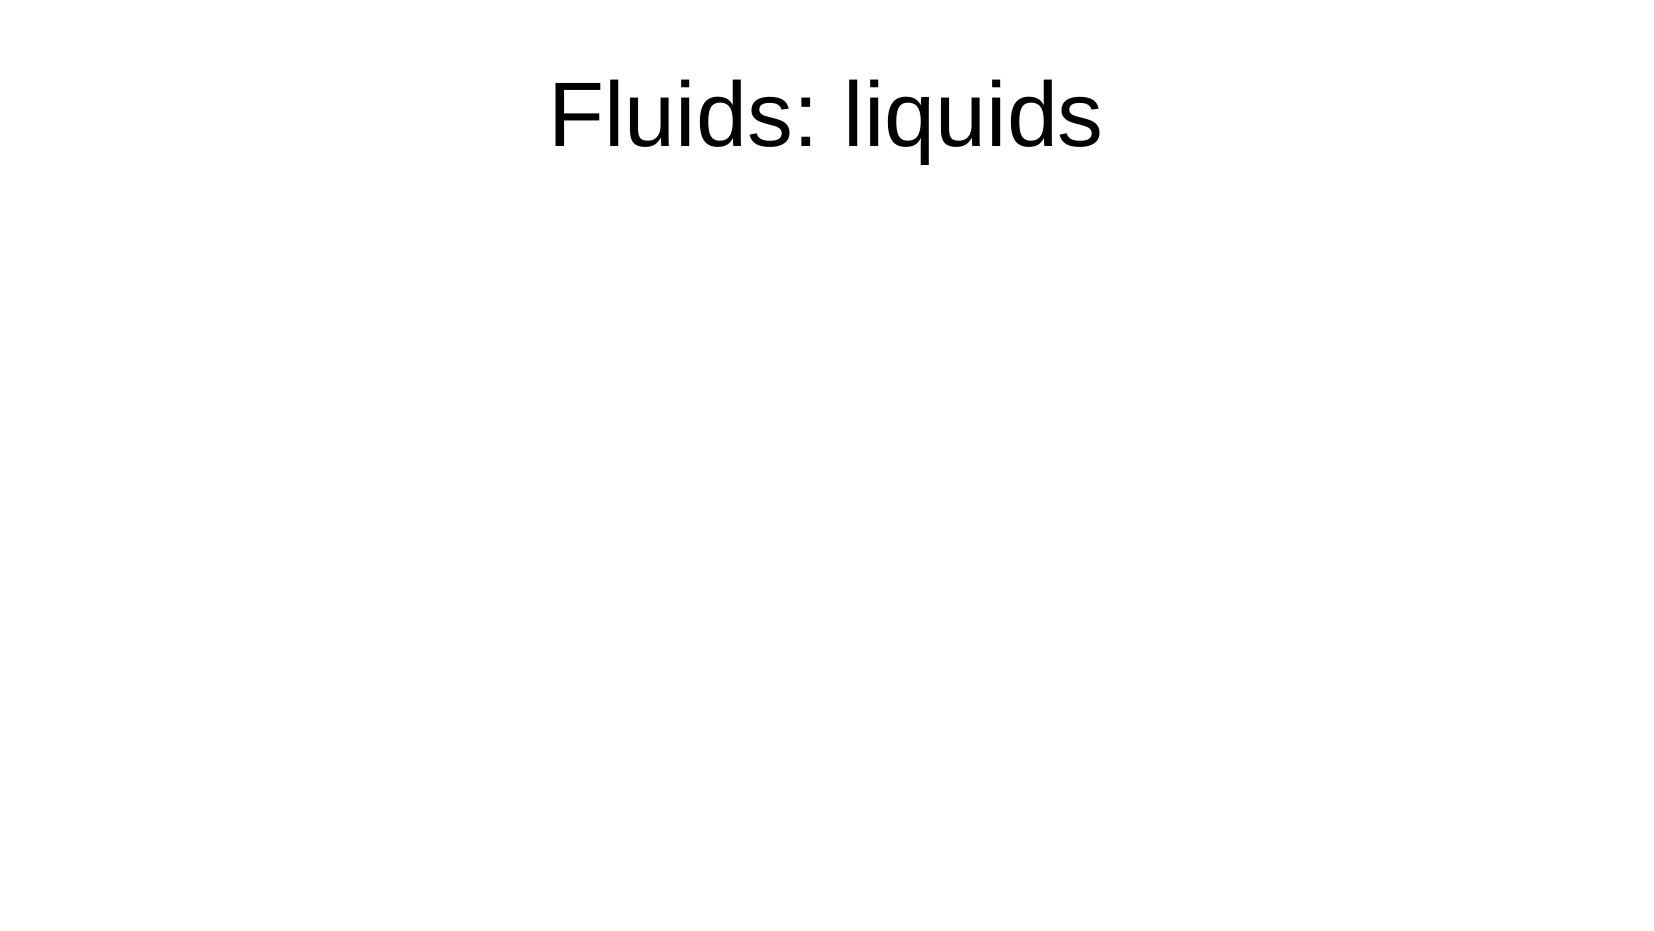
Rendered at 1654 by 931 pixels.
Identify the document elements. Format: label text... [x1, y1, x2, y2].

title Fluids: liquids [82, 37, 1571, 193]
